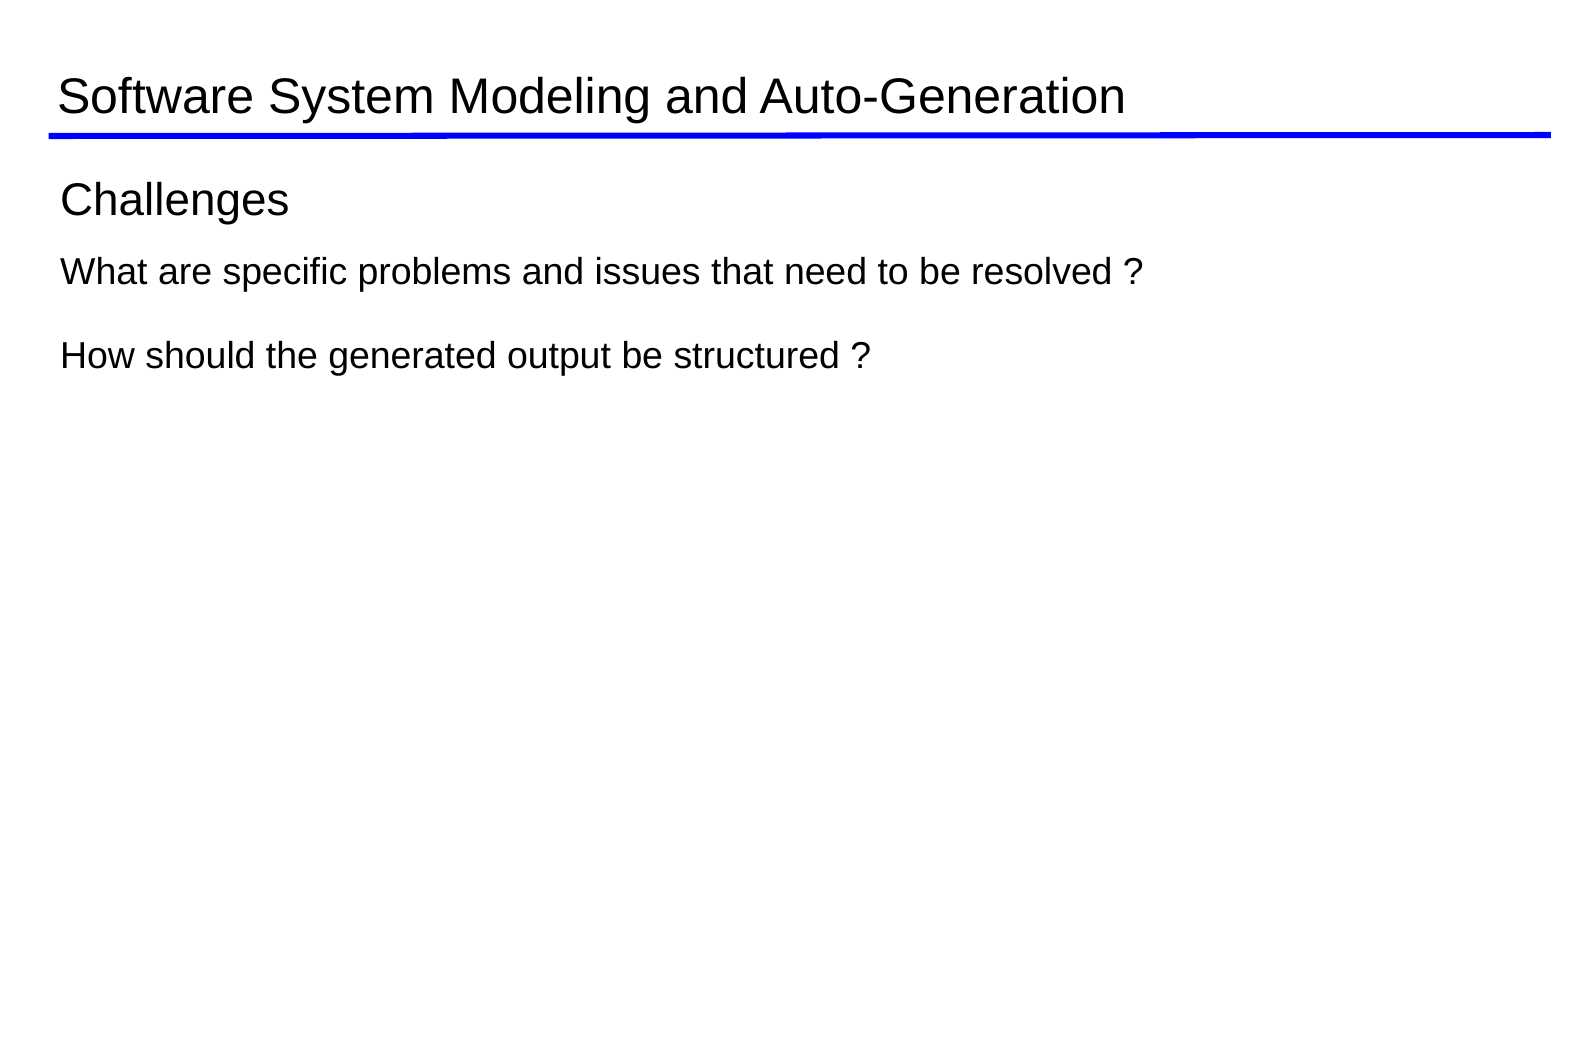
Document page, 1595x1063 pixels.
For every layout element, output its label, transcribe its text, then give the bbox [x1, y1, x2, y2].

text_box What are specific problems and issues that need to be resolved ? How should the generated output be structured ? [45, 243, 1160, 469]
text_box Software System Modeling and Auto-Generation [42, 60, 1142, 132]
text_box Challenges [45, 166, 305, 233]
